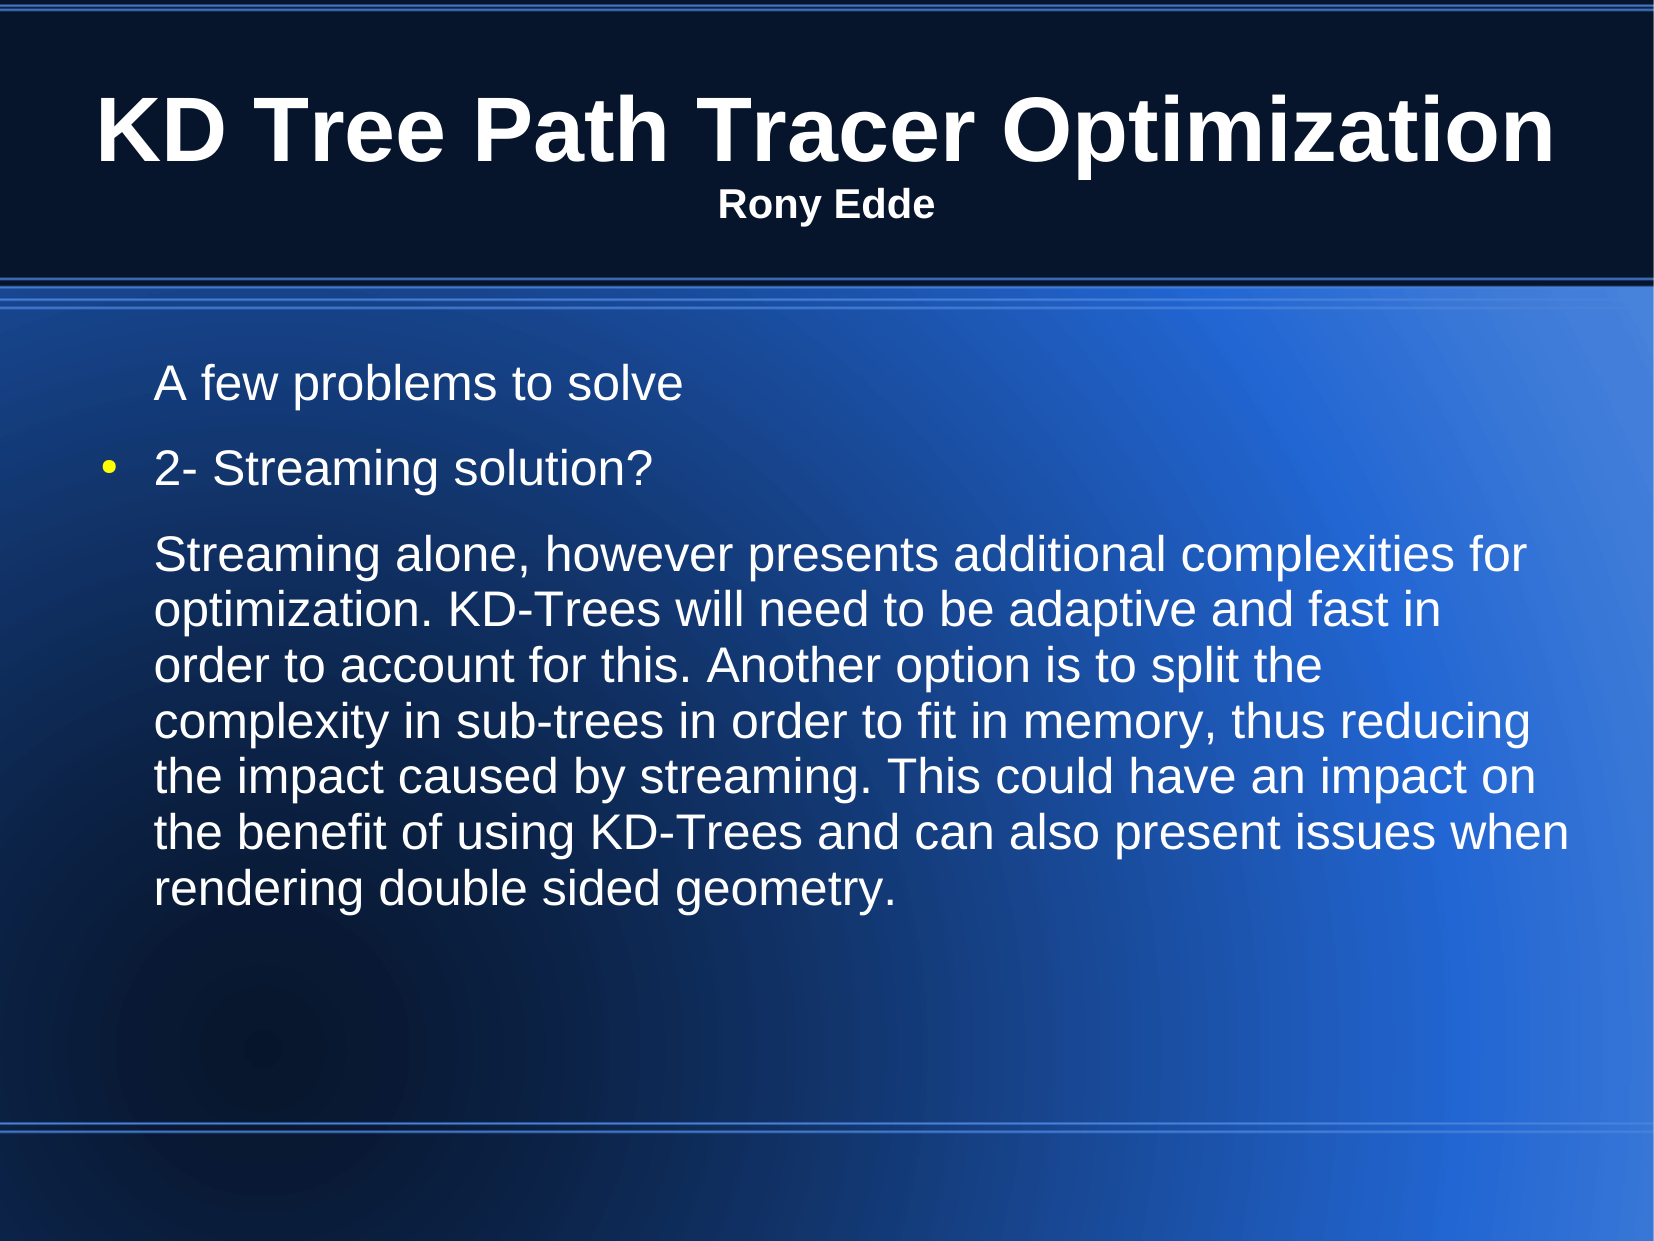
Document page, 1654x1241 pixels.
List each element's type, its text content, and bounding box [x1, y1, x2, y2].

title KD Tree Path Tracer Optimization Rony Edde [82, 56, 1571, 250]
picture [0, 0, 1654, 1241]
list A few problems to solve 2- Streaming solution? Streaming alone, however presents additional complexities for optimization. KD-Trees will need to be adaptive and fast in order to account for this. Another option is to split the complexity in sub-trees in order to fit in memory, thus reducing the impact caused by streaming. This could have an impact on the benefit of using KD-Trees and can also present issues when rendering double sided geometry. [82, 355, 1571, 1058]
